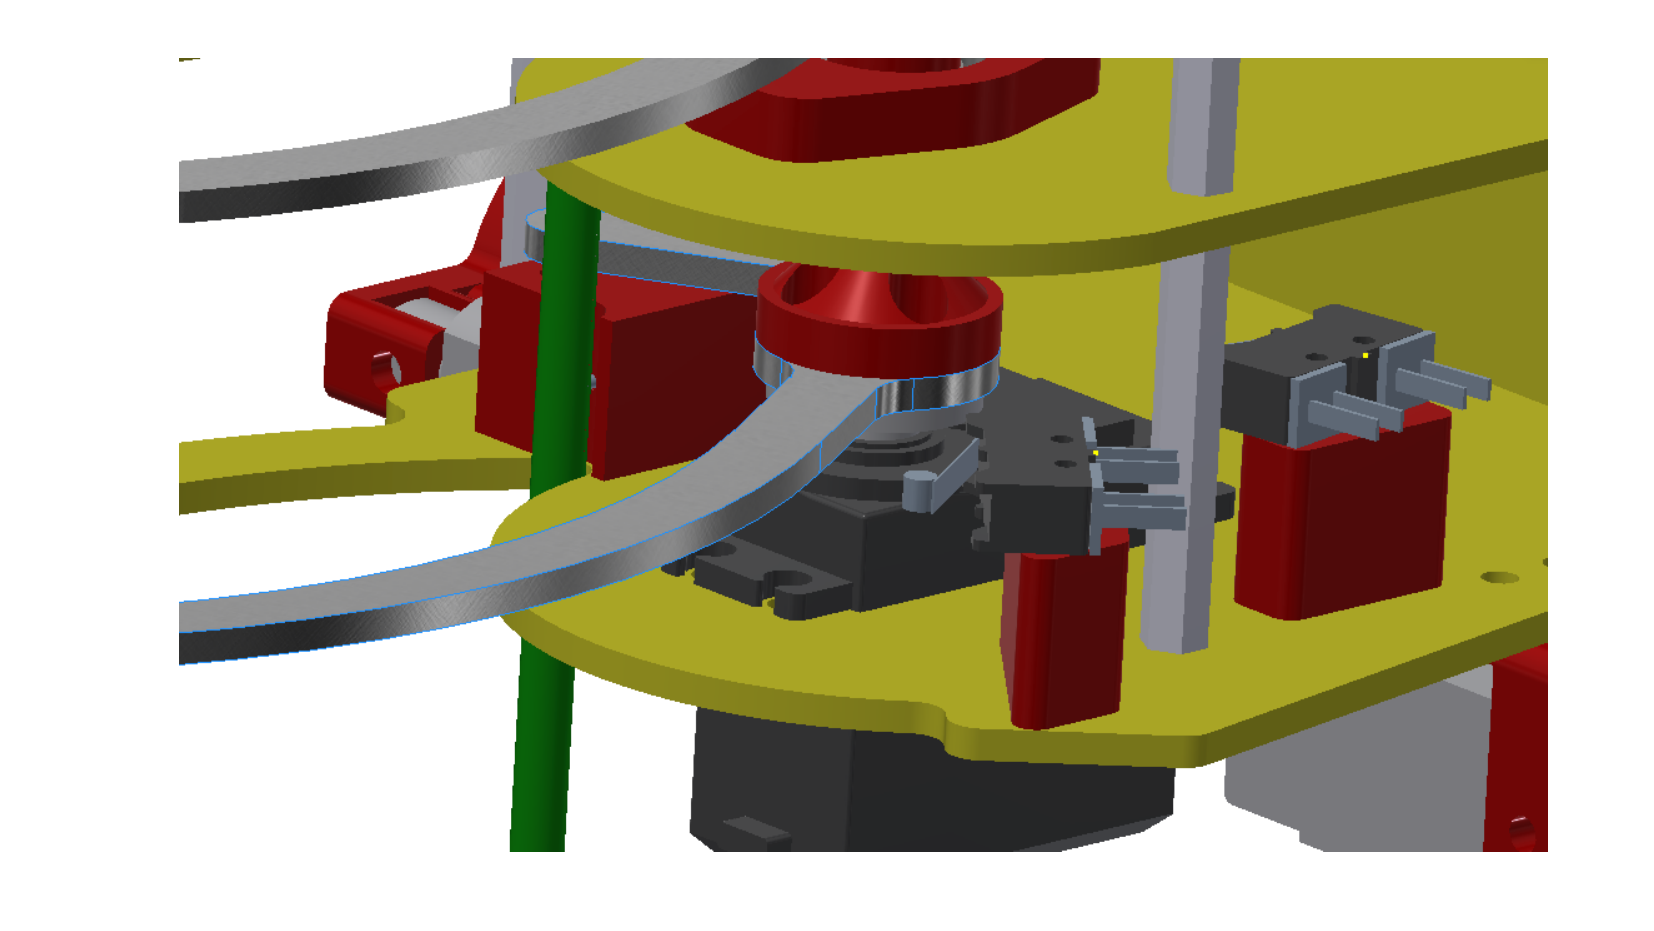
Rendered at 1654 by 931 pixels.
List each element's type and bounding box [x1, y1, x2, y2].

picture [179, 58, 1548, 852]
